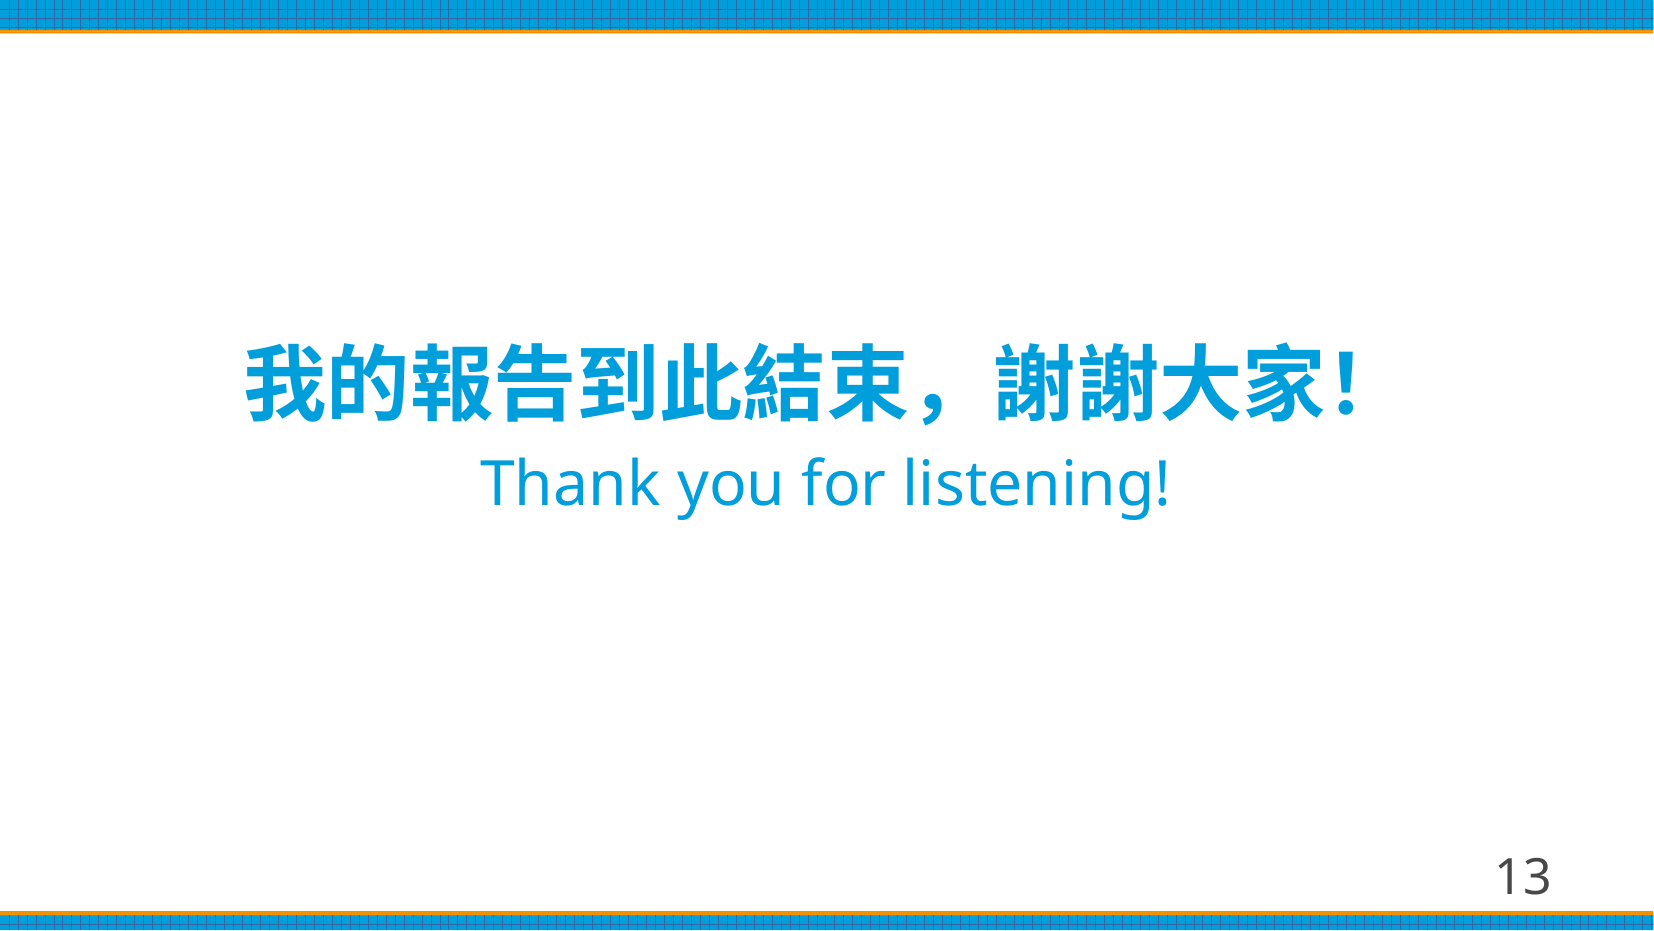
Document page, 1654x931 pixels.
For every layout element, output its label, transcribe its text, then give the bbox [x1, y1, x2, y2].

subtitle 我的報告到此結束，謝謝大家！ Thank you for listening! [82, 103, 1571, 824]
